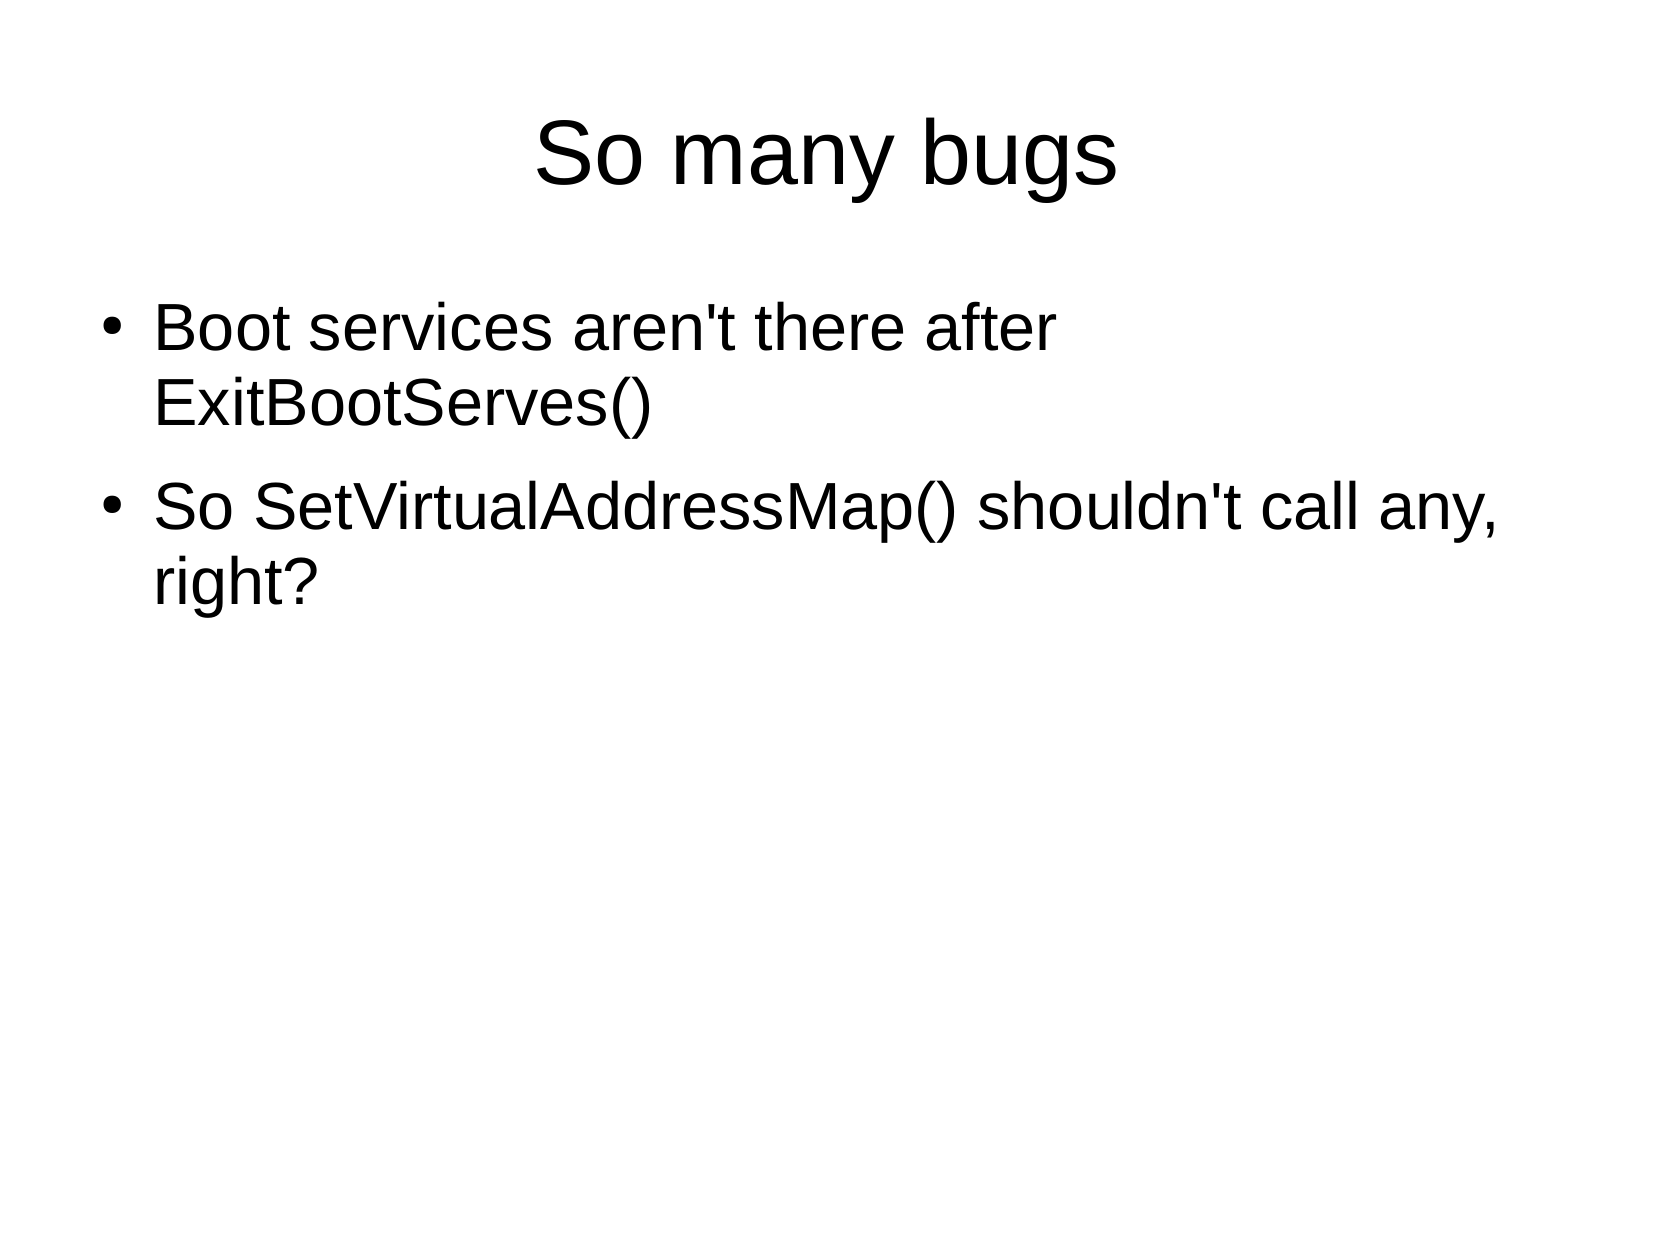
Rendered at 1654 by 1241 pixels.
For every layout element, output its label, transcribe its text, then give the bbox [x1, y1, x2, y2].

list Boot services aren't there after ExitBootServes() So SetVirtualAddressMap() shouldn't call any, right? [82, 290, 1571, 1109]
title So many bugs [82, 49, 1571, 257]
